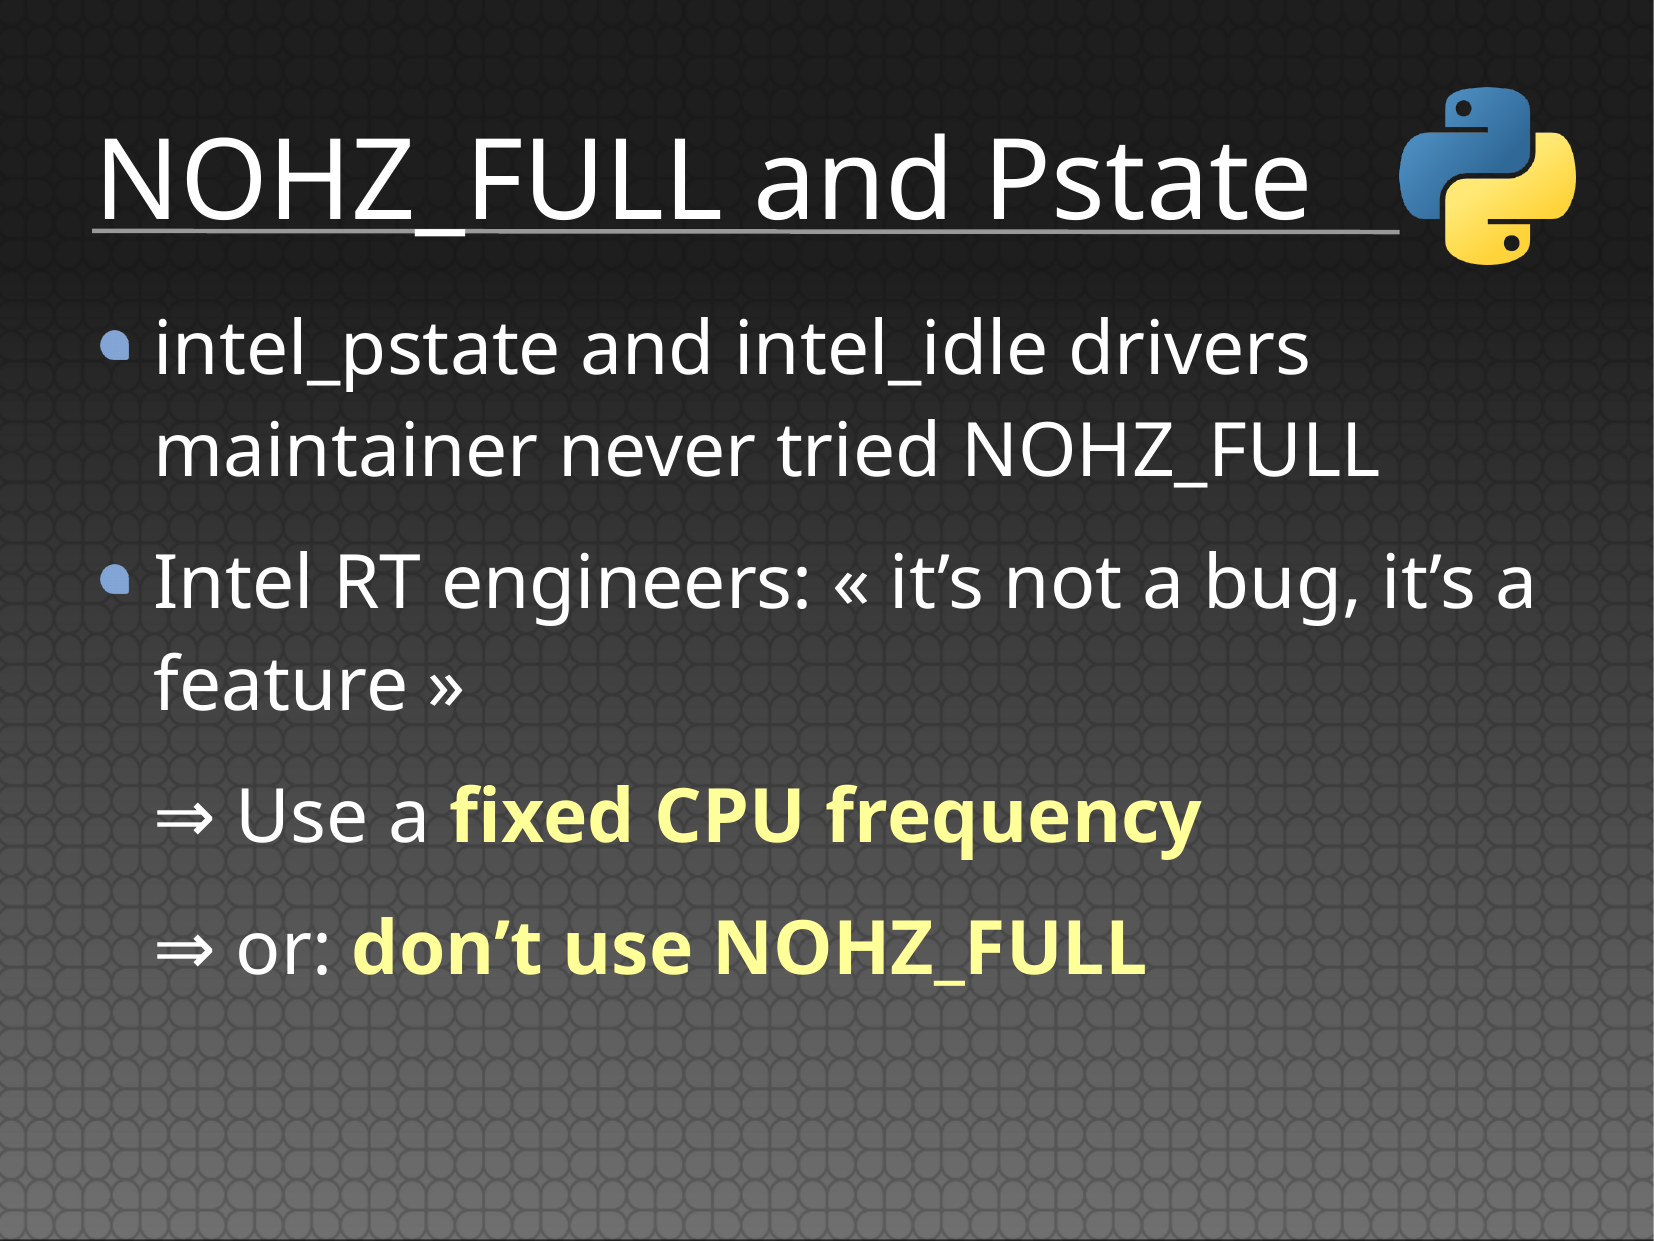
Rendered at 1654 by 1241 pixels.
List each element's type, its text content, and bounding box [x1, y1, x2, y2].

picture [0, 0, 1654, 1241]
list intel_pstate and intel_idle drivers maintainer never tried NOHZ_FULL Intel RT engineers: « it’s not a bug, it’s a feature » ⇒ Use a fixed CPU frequency ⇒ or: don’t use NOHZ_FULL [82, 293, 1571, 1034]
title NOHZ_FULL and Pstate [94, 100, 1426, 251]
